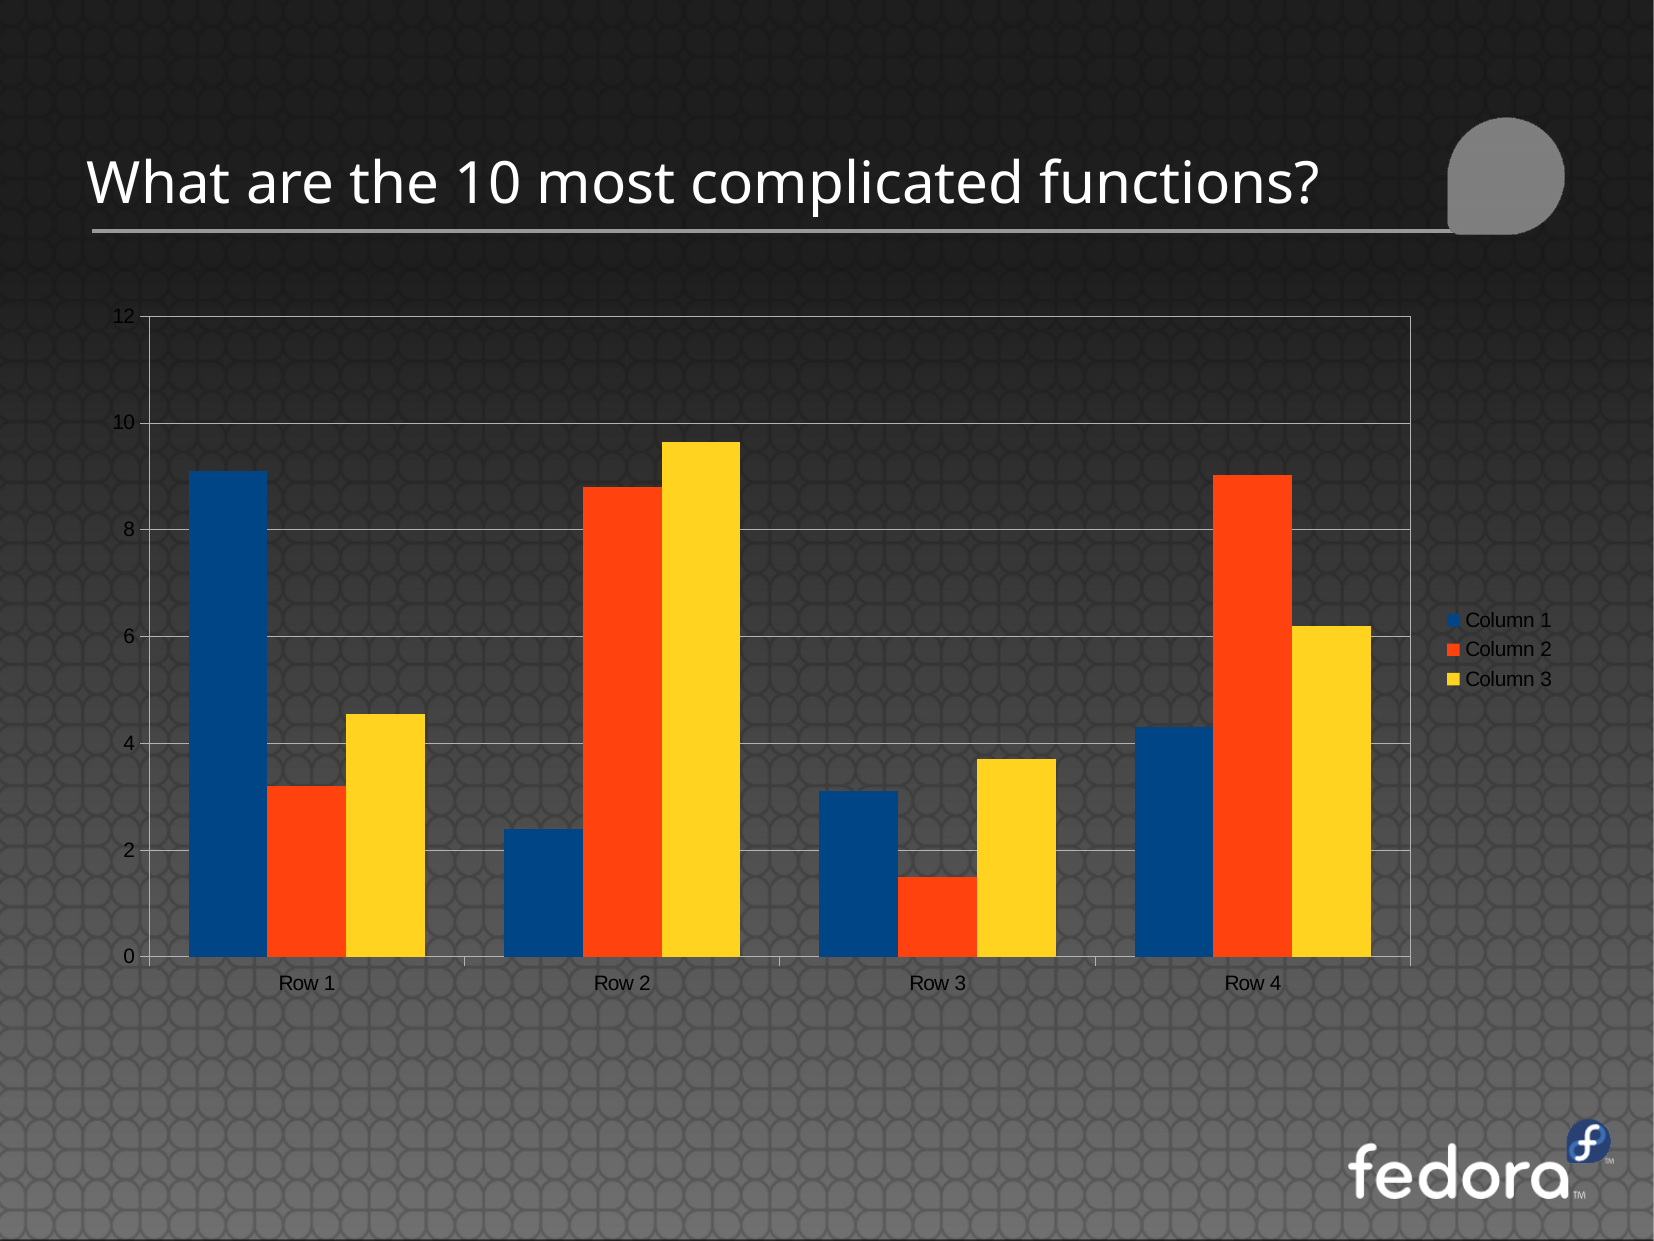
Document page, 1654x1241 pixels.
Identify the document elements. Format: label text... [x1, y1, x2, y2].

picture [0, 0, 1654, 1241]
title What are the 10 most complicated functions? [86, 112, 1576, 249]
chart [82, 290, 1571, 1010]
